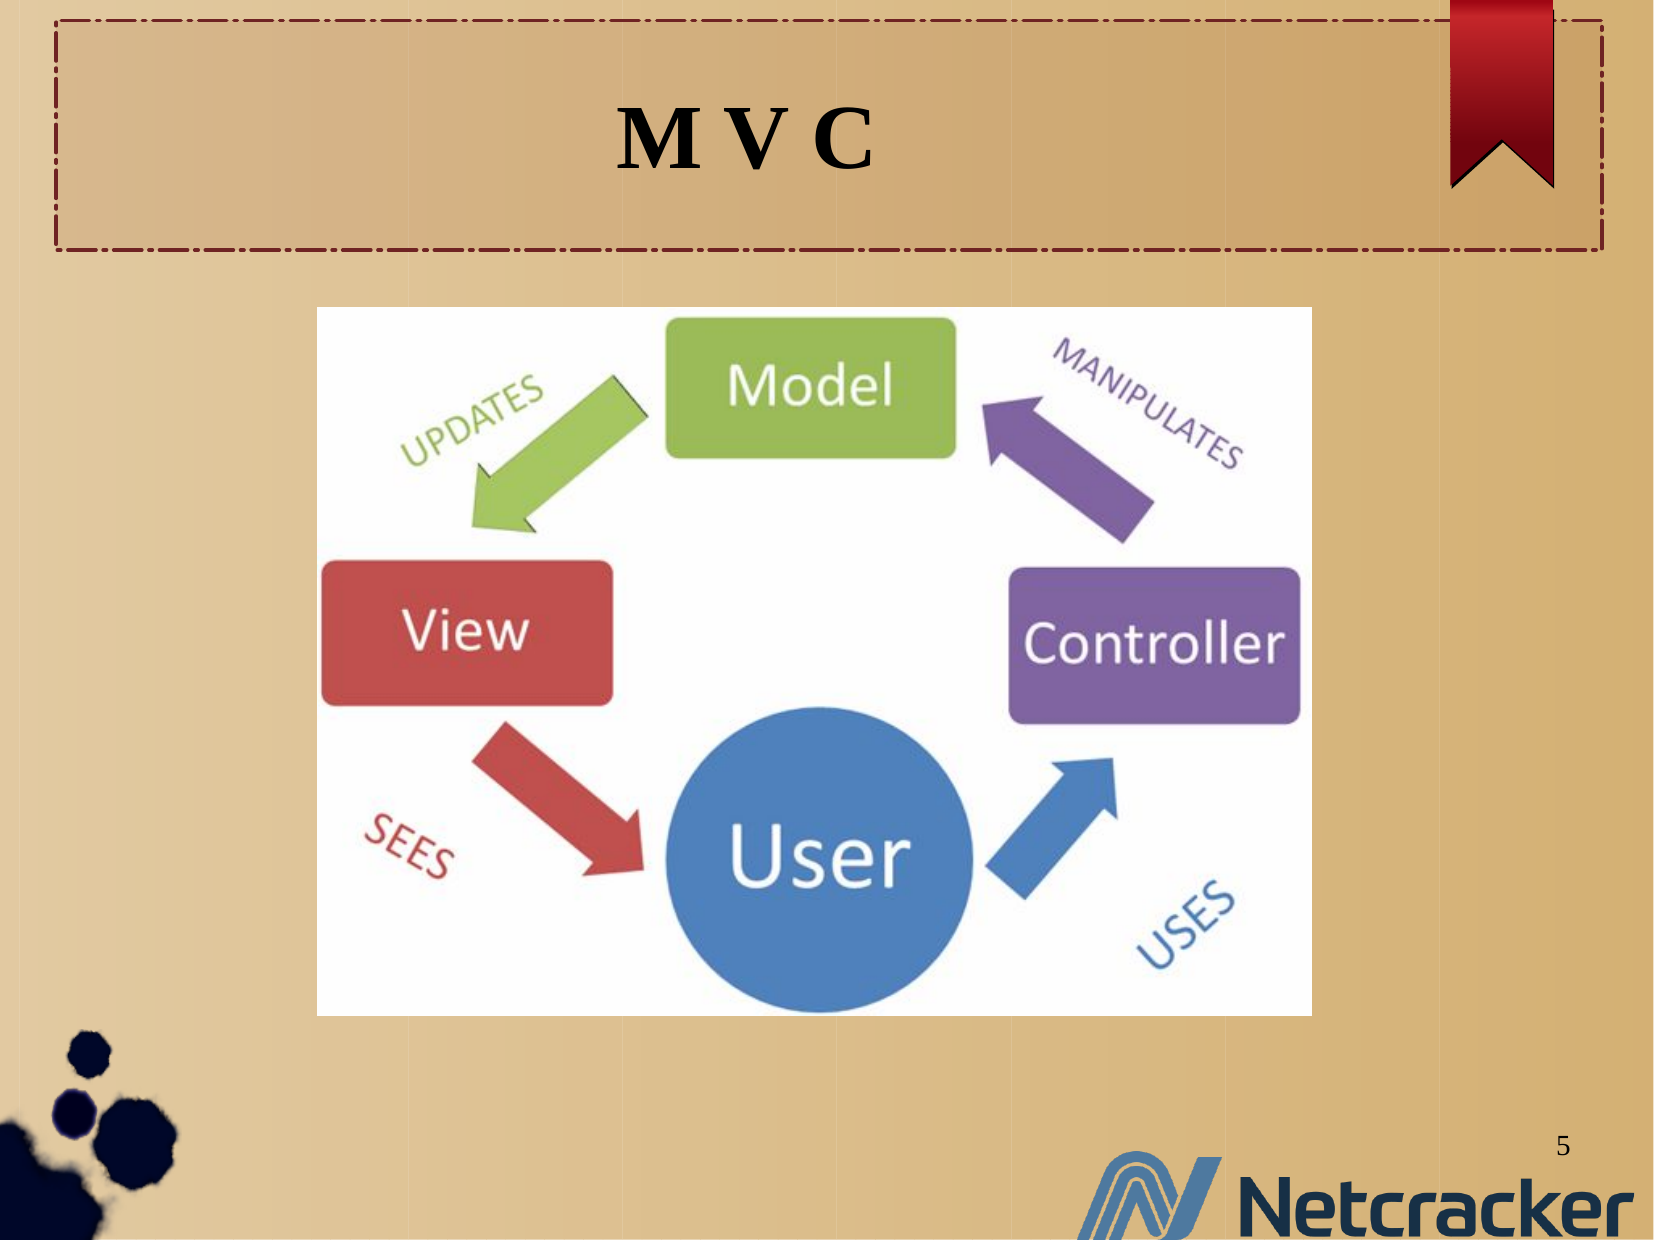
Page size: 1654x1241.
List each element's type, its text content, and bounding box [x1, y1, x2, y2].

picture [1074, 1149, 1636, 1241]
title M V C [82, 47, 1412, 229]
picture [317, 307, 1312, 1016]
